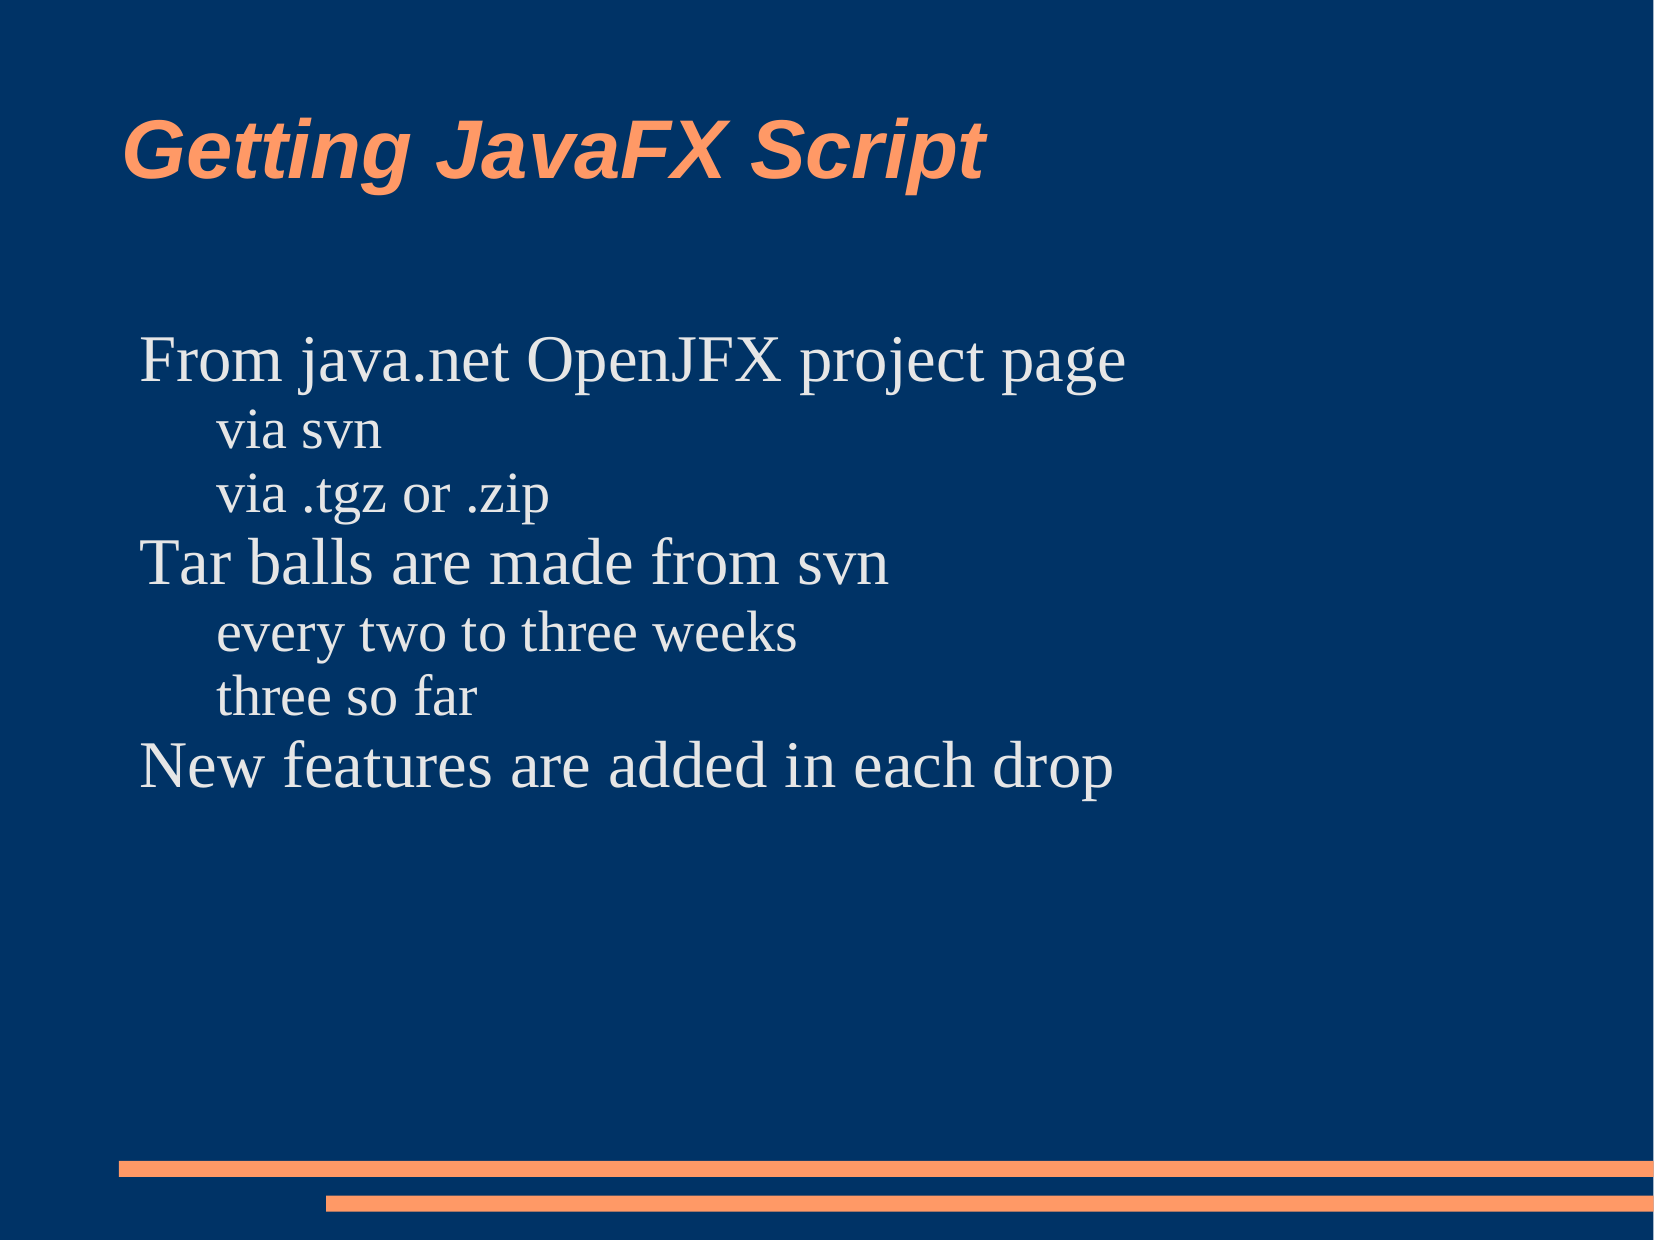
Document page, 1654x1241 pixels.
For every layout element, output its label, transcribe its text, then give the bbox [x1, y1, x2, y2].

title Getting JavaFX Script [121, 46, 1534, 254]
list From java.net OpenJFX project page via svn via .tgz or .zip Tar balls are made from svn every two to three weeks three so far New features are added in each drop [121, 322, 1561, 1133]
